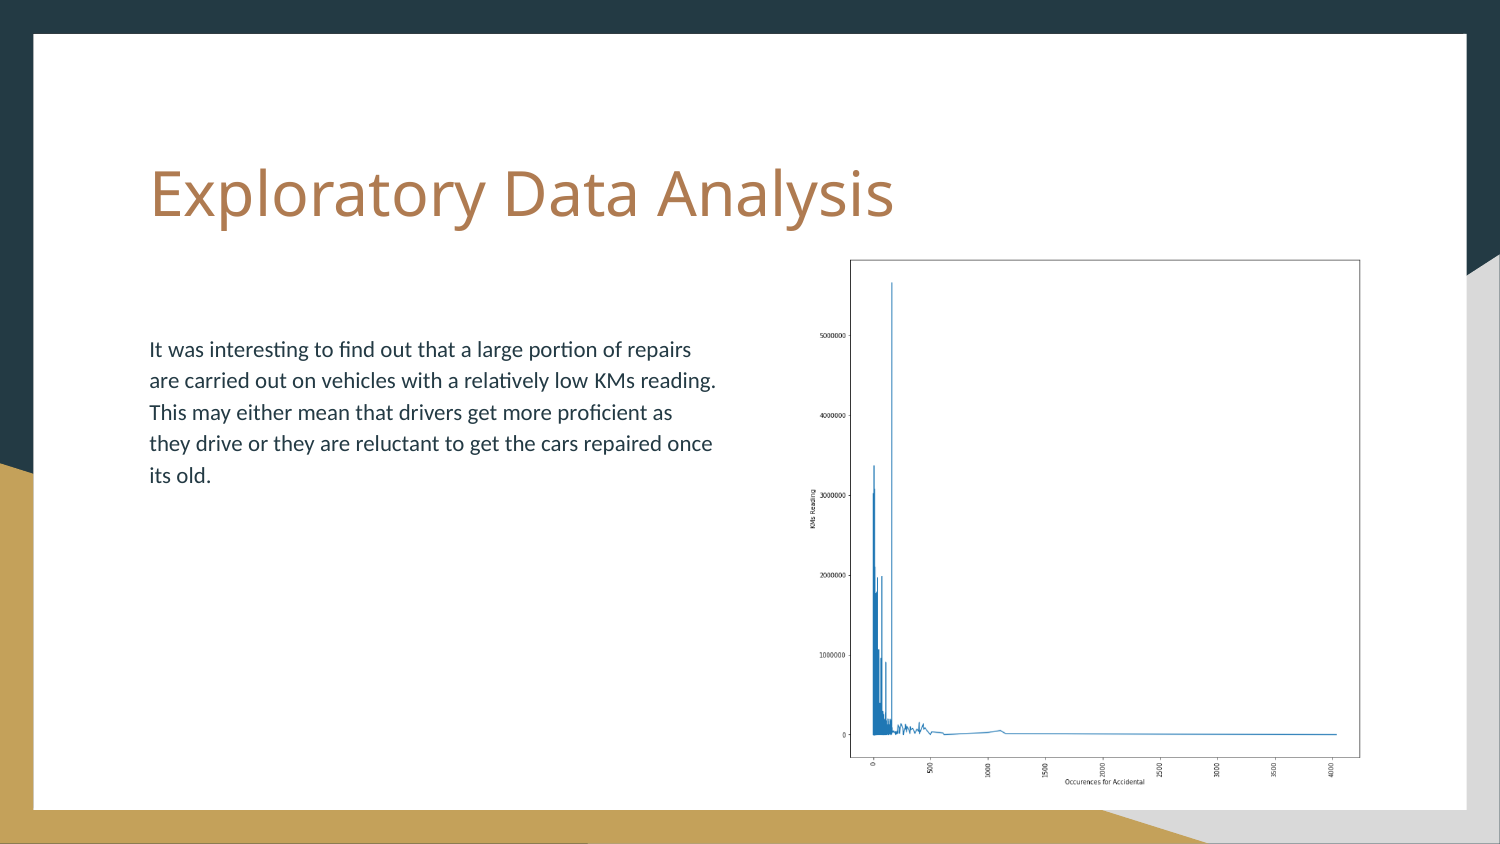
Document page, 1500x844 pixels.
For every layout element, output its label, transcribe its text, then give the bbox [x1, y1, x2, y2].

title Exploratory Data Analysis [134, 138, 1366, 296]
list It was interesting to find out that a large portion of repairs are carried out on vehicles with a relatively low KMs reading. This may either mean that drivers get more proficient as they drive or they are reluctant to get the cars repaired once its old. [134, 315, 736, 729]
picture [795, 254, 1366, 794]
